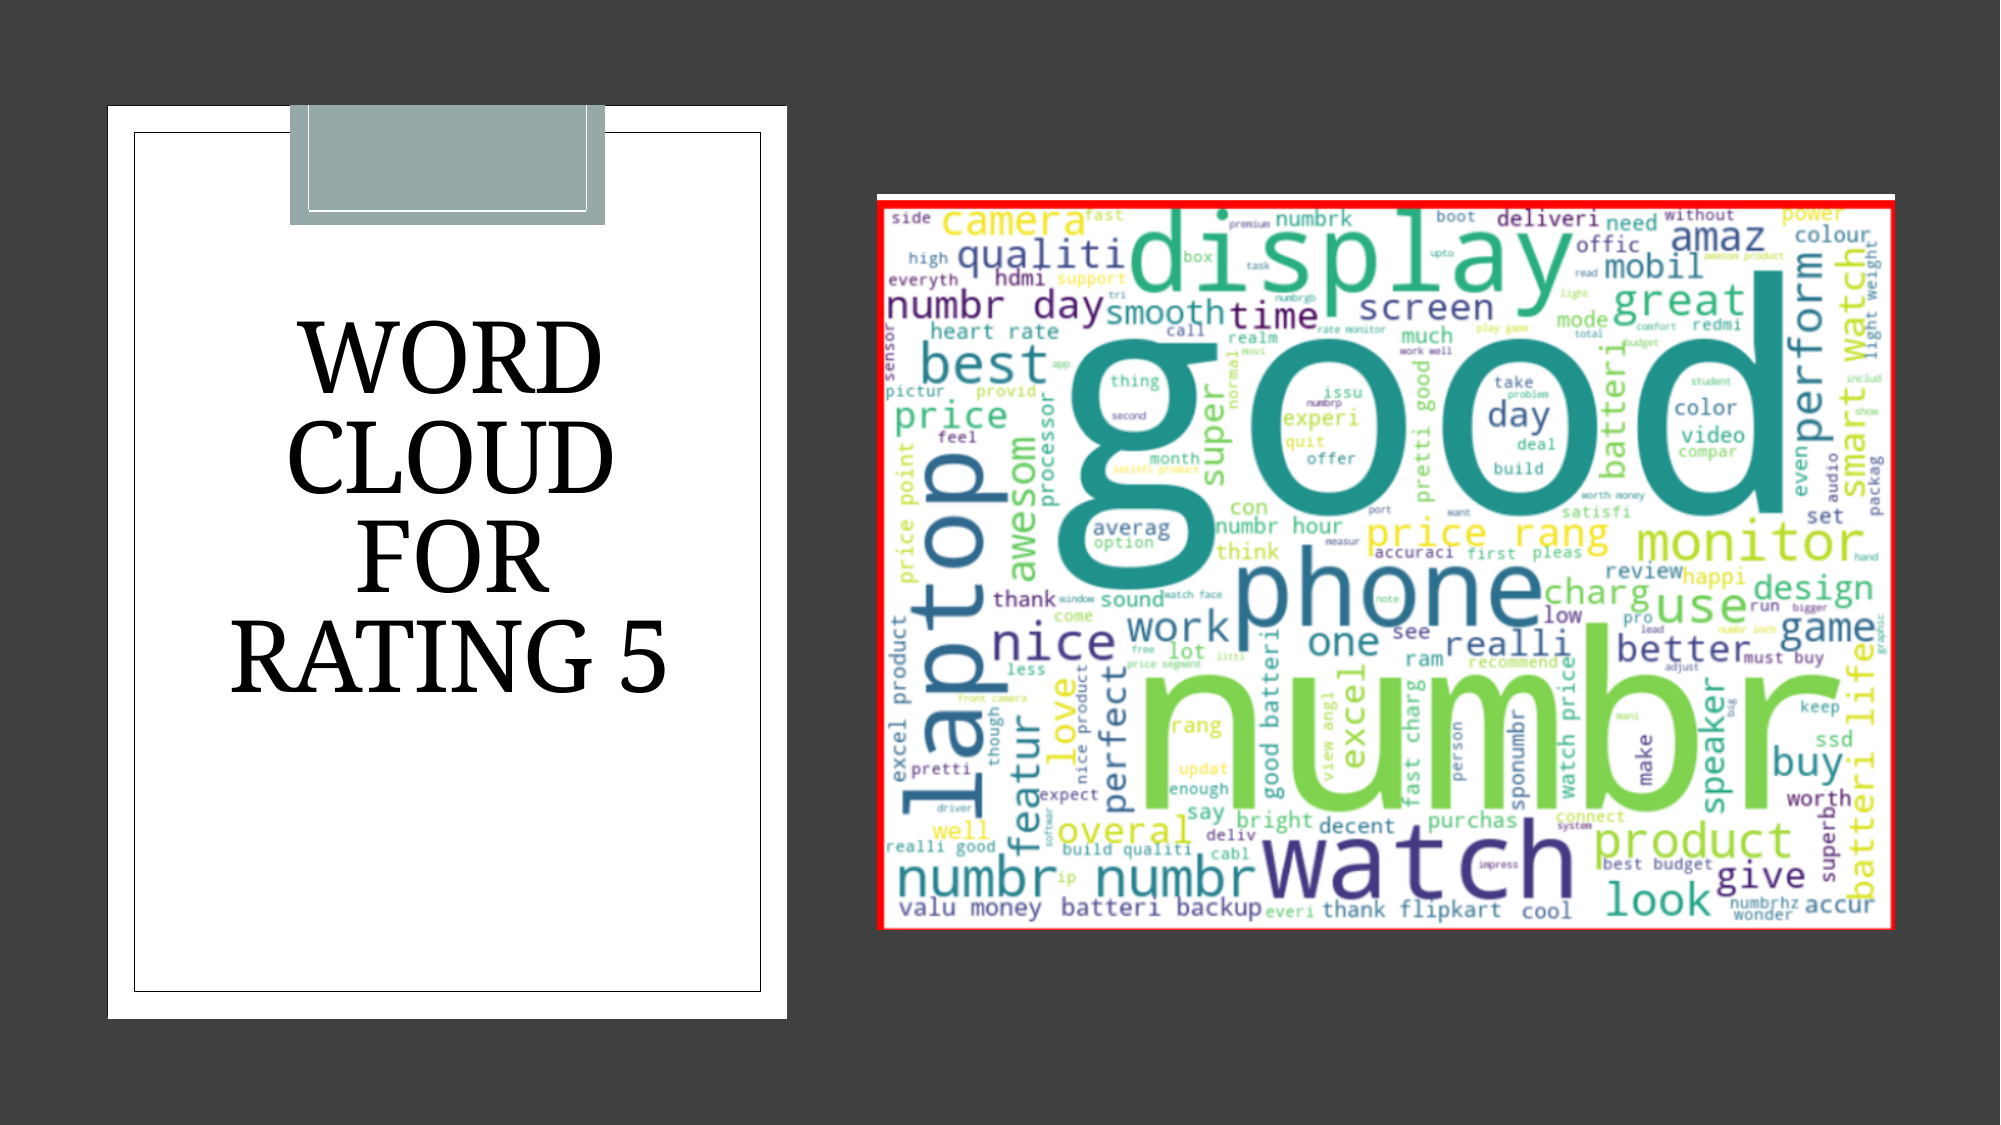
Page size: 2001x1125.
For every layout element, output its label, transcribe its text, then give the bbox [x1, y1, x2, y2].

text_box [0, 0, 2000, 1125]
picture [877, 194, 1895, 930]
title Word Cloud for Rating 5 [206, 255, 695, 771]
